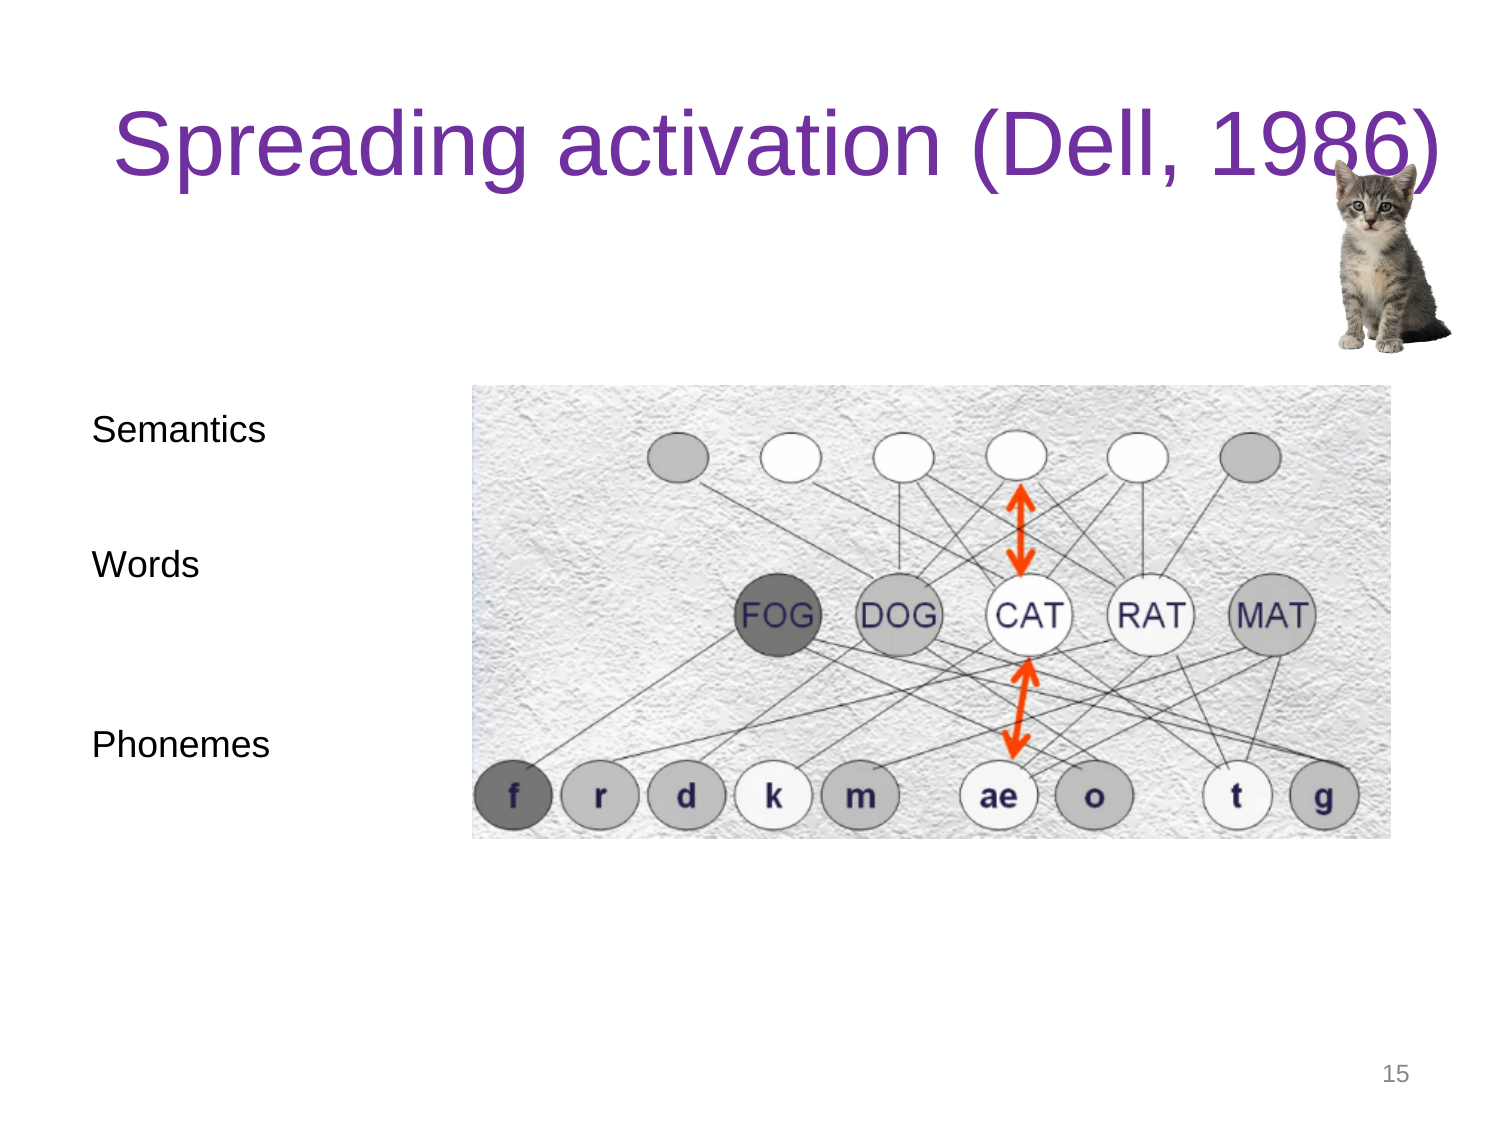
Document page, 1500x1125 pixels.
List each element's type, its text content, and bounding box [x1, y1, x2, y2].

text_box <number> [1074, 1042, 1426, 1103]
picture [1332, 157, 1453, 354]
picture [472, 385, 1391, 839]
text_box Semantics Words Phonemes [76, 397, 361, 773]
title Spreading activation (Dell, 1986) [75, 45, 1483, 233]
